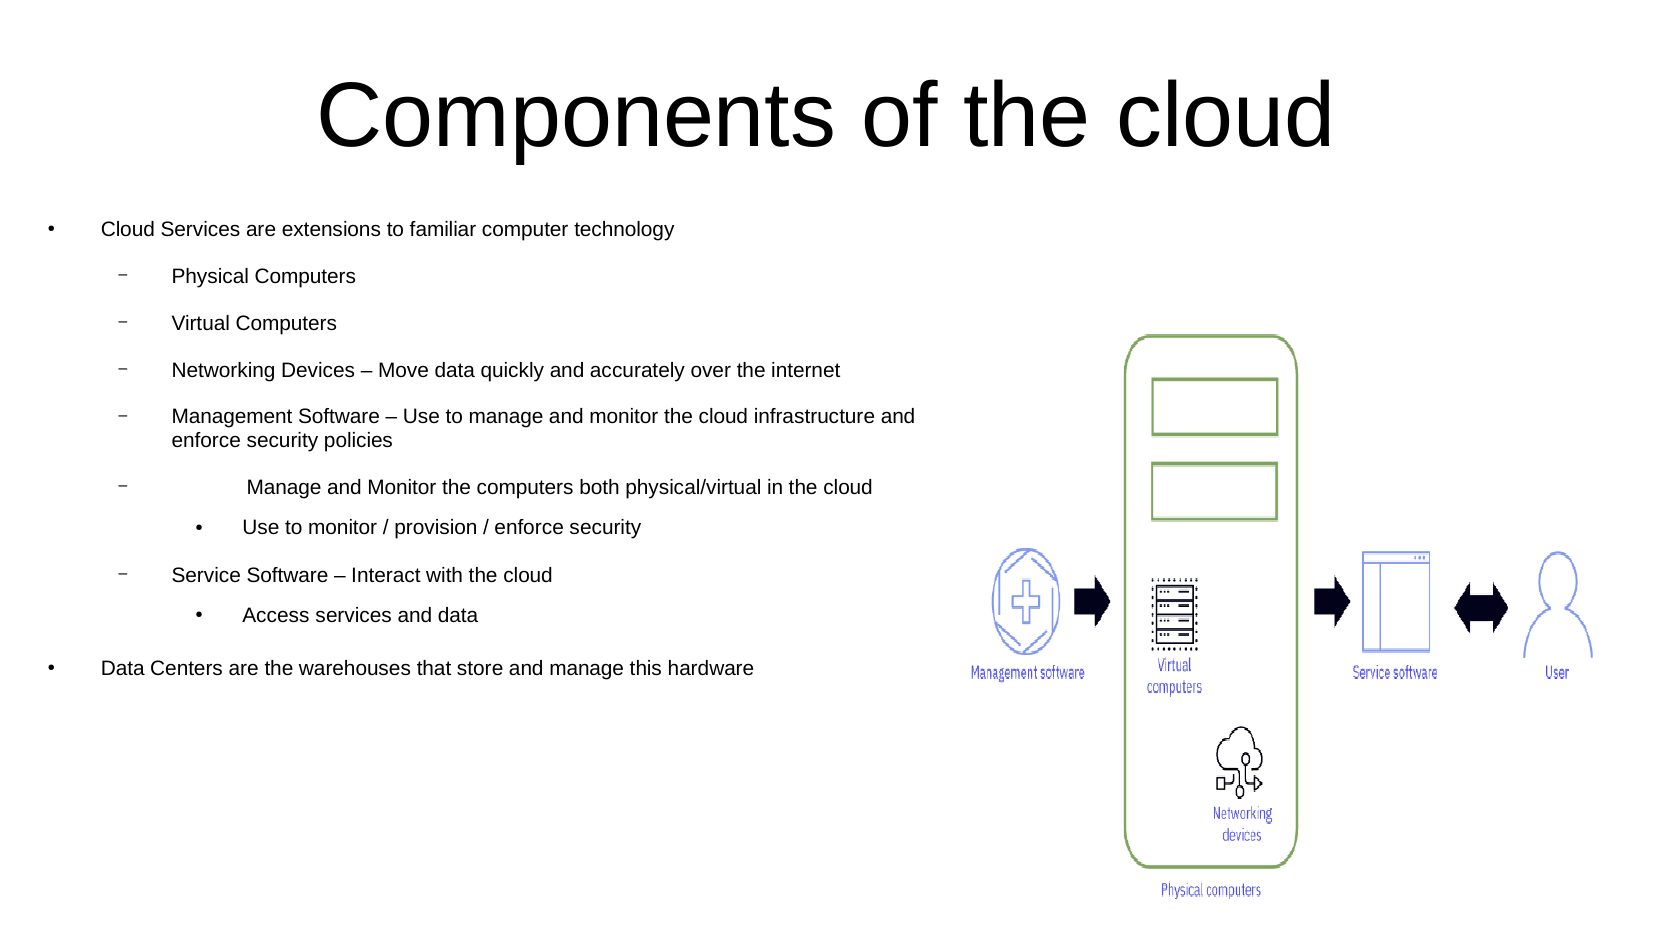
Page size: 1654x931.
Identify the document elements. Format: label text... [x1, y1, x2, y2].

title Components of the cloud [82, 37, 1571, 193]
picture [945, 292, 1629, 916]
list Cloud Services are extensions to familiar computer technology Physical Computers Virtual Computers Networking Devices – Move data quickly and accurately over the internet Management Software – Use to manage and monitor the cloud infrastructure and enforce security policies Manage and Monitor the computers both physical/virtual in the cloud Use to monitor / provision / enforce security Service Software – Interact with the cloud Access services and data Data Centers are the warehouses that store and manage this hardware [30, 217, 1571, 916]
